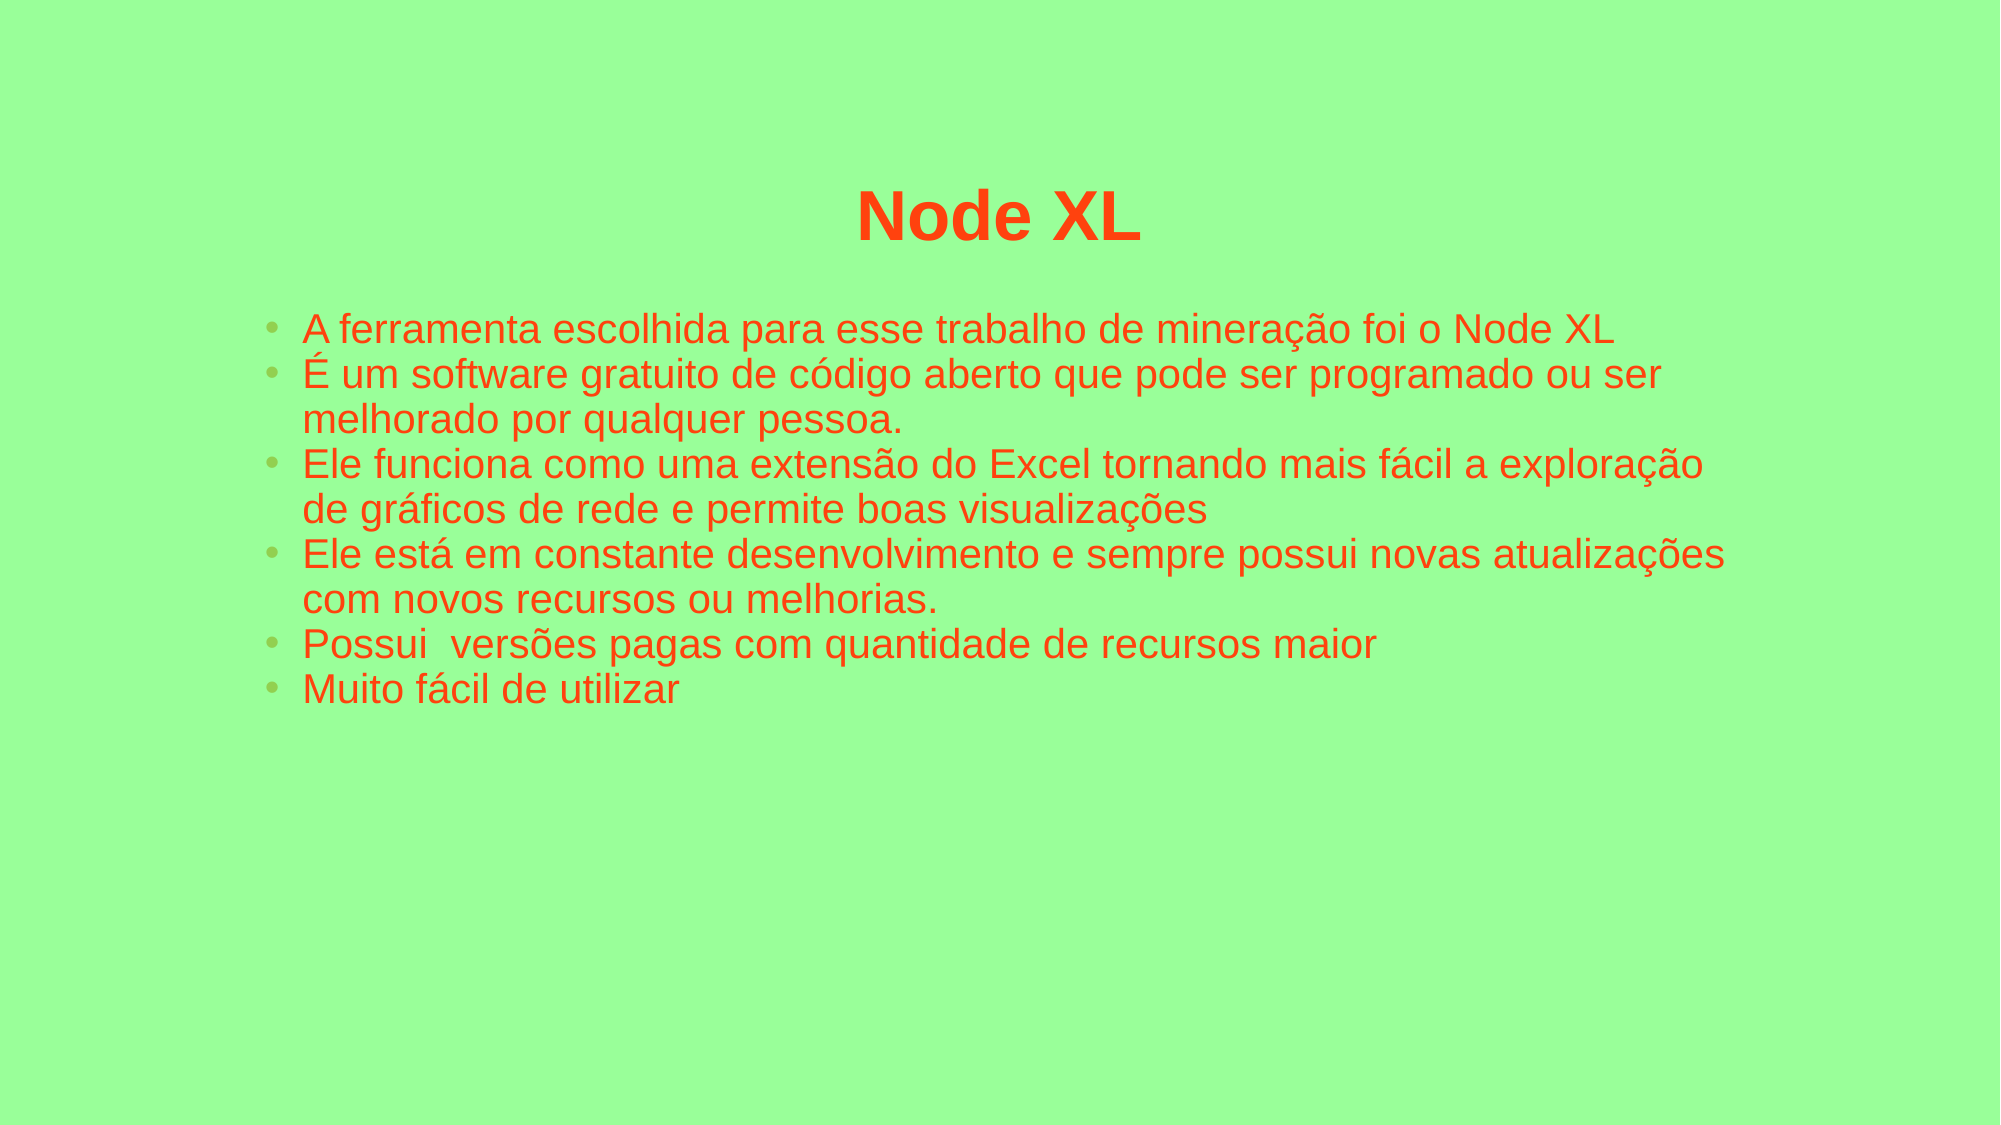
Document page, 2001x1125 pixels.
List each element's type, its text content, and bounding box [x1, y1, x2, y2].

text_box Node XL [249, 74, 1750, 263]
text_box A ferramenta escolhida para esse trabalho de mineração foi o Node XL É um software gratuito de código aberto que pode ser programado ou ser melhorado por qualquer pessoa. Ele funciona como uma extensão do Excel tornando mais fácil a exploração de gráficos de rede e permite boas visualizações Ele está em constante desenvolvimento e sempre possui novas atualizações com novos recursos ou melhorias. Possui versões pagas com quantidade de recursos maior Muito fácil de utilizar [249, 299, 1750, 1000]
